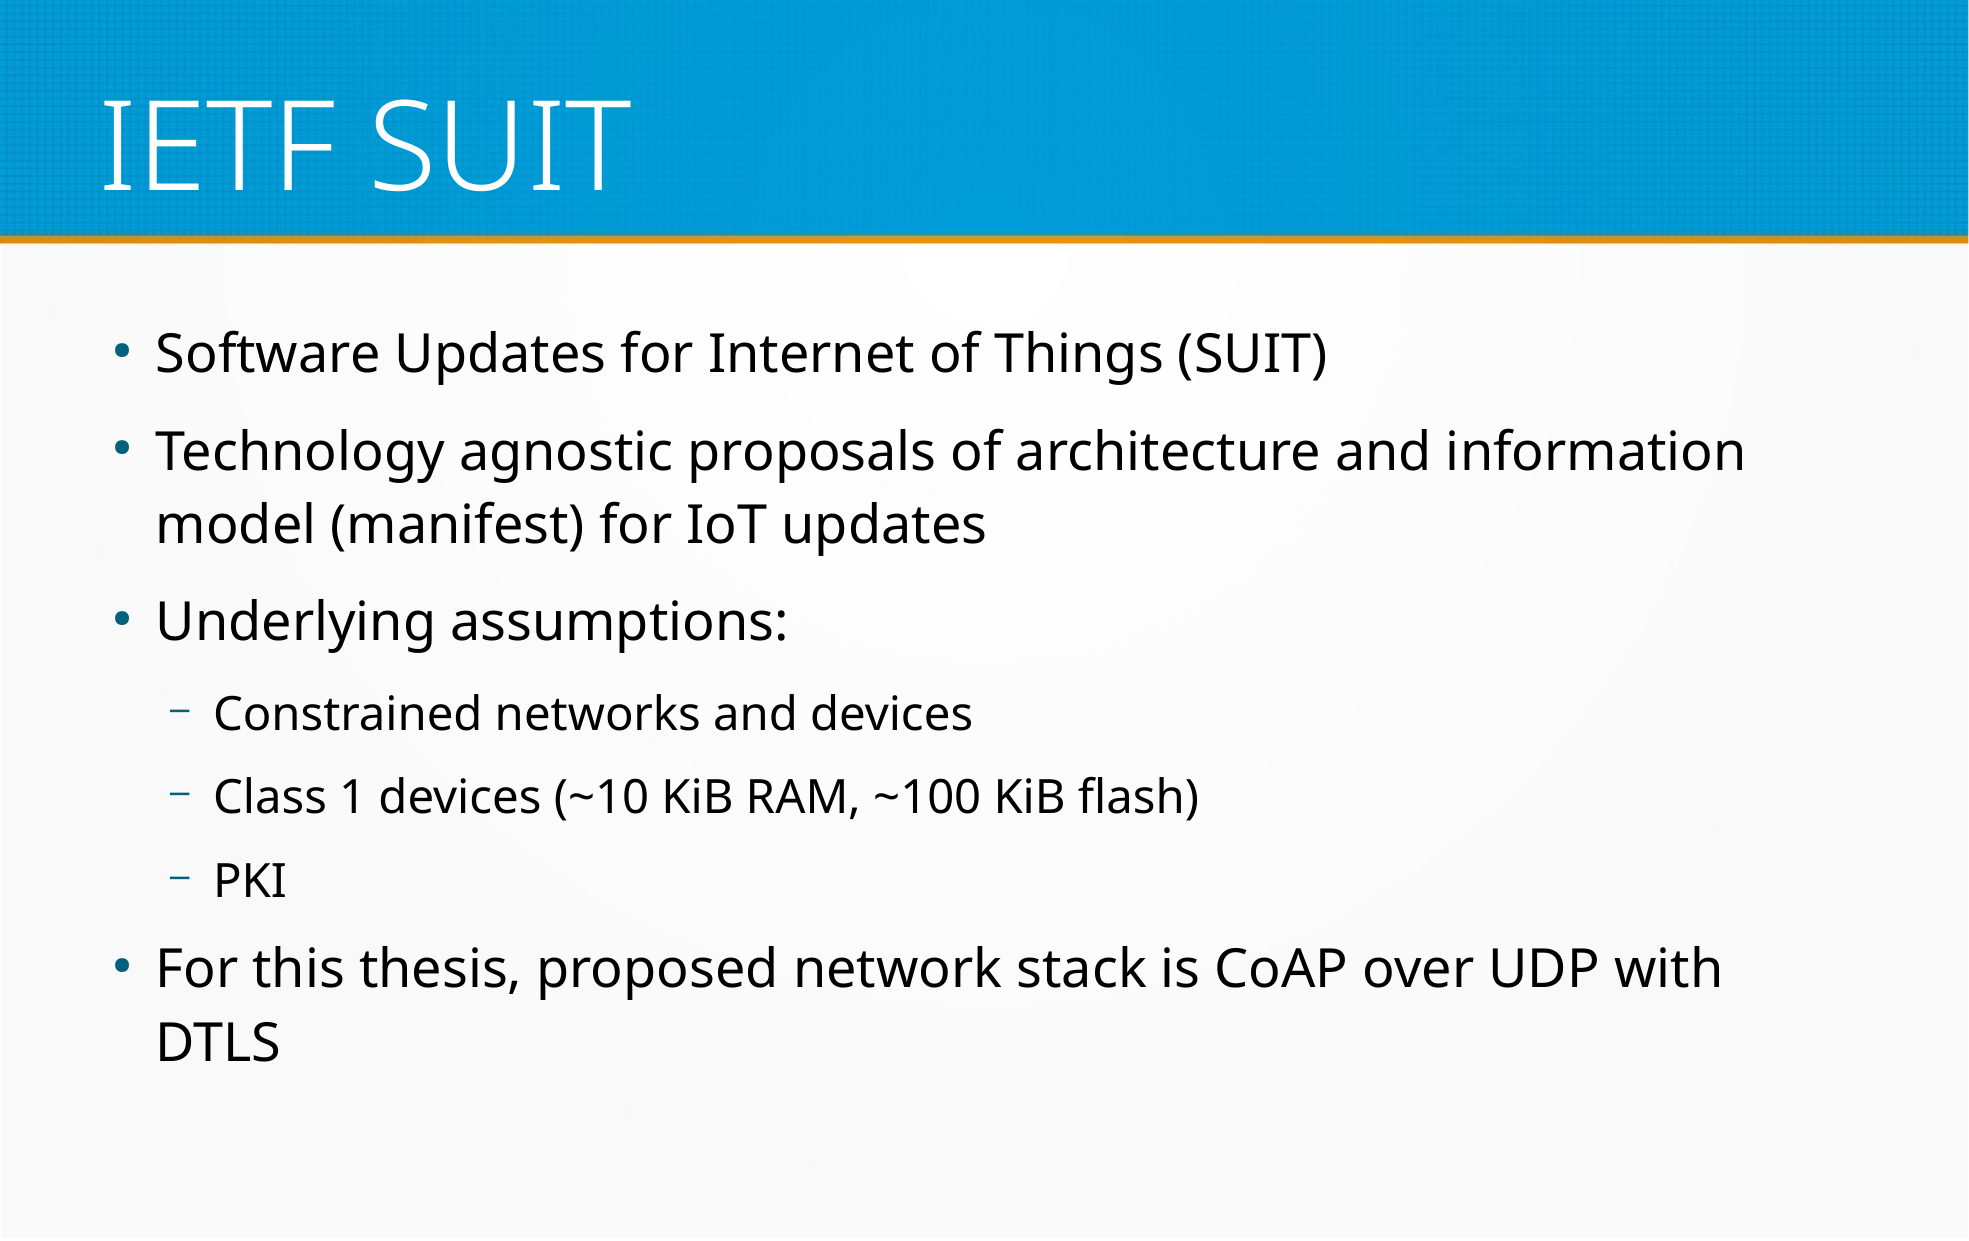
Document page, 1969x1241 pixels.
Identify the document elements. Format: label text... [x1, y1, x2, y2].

picture [0, 233, 1969, 1241]
title IETF SUIT [98, 19, 1870, 227]
list Software Updates for Internet of Things (SUIT) Technology agnostic proposals of architecture and information model (manifest) for IoT updates Underlying assumptions: Constrained networks and devices Class 1 devices (~10 KiB RAM, ~100 KiB flash) PKI For this thesis, proposed network stack is CoAP over UDP with DTLS [98, 315, 1861, 1081]
